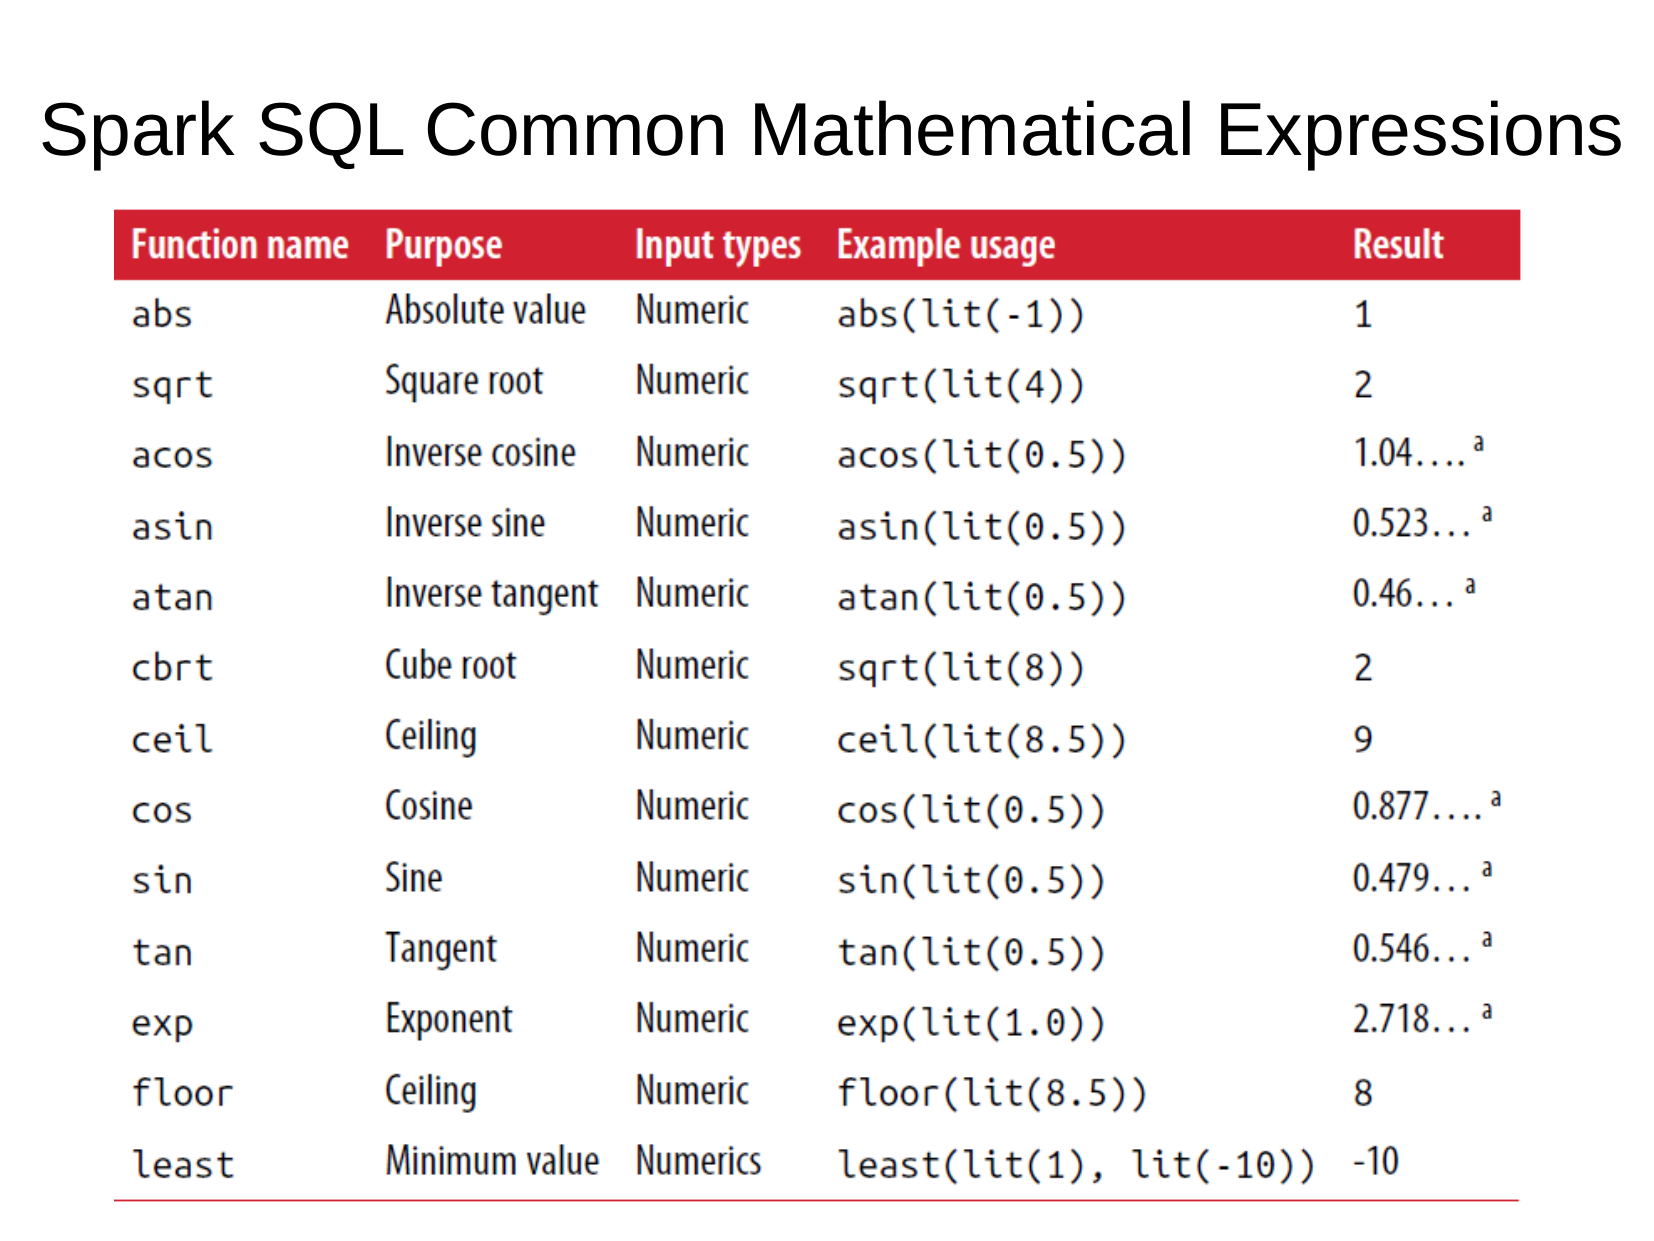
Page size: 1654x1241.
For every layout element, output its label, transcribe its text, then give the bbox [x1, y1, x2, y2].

title Spark SQL Common Mathematical Expressions [35, 25, 1630, 233]
picture [114, 200, 1524, 1205]
